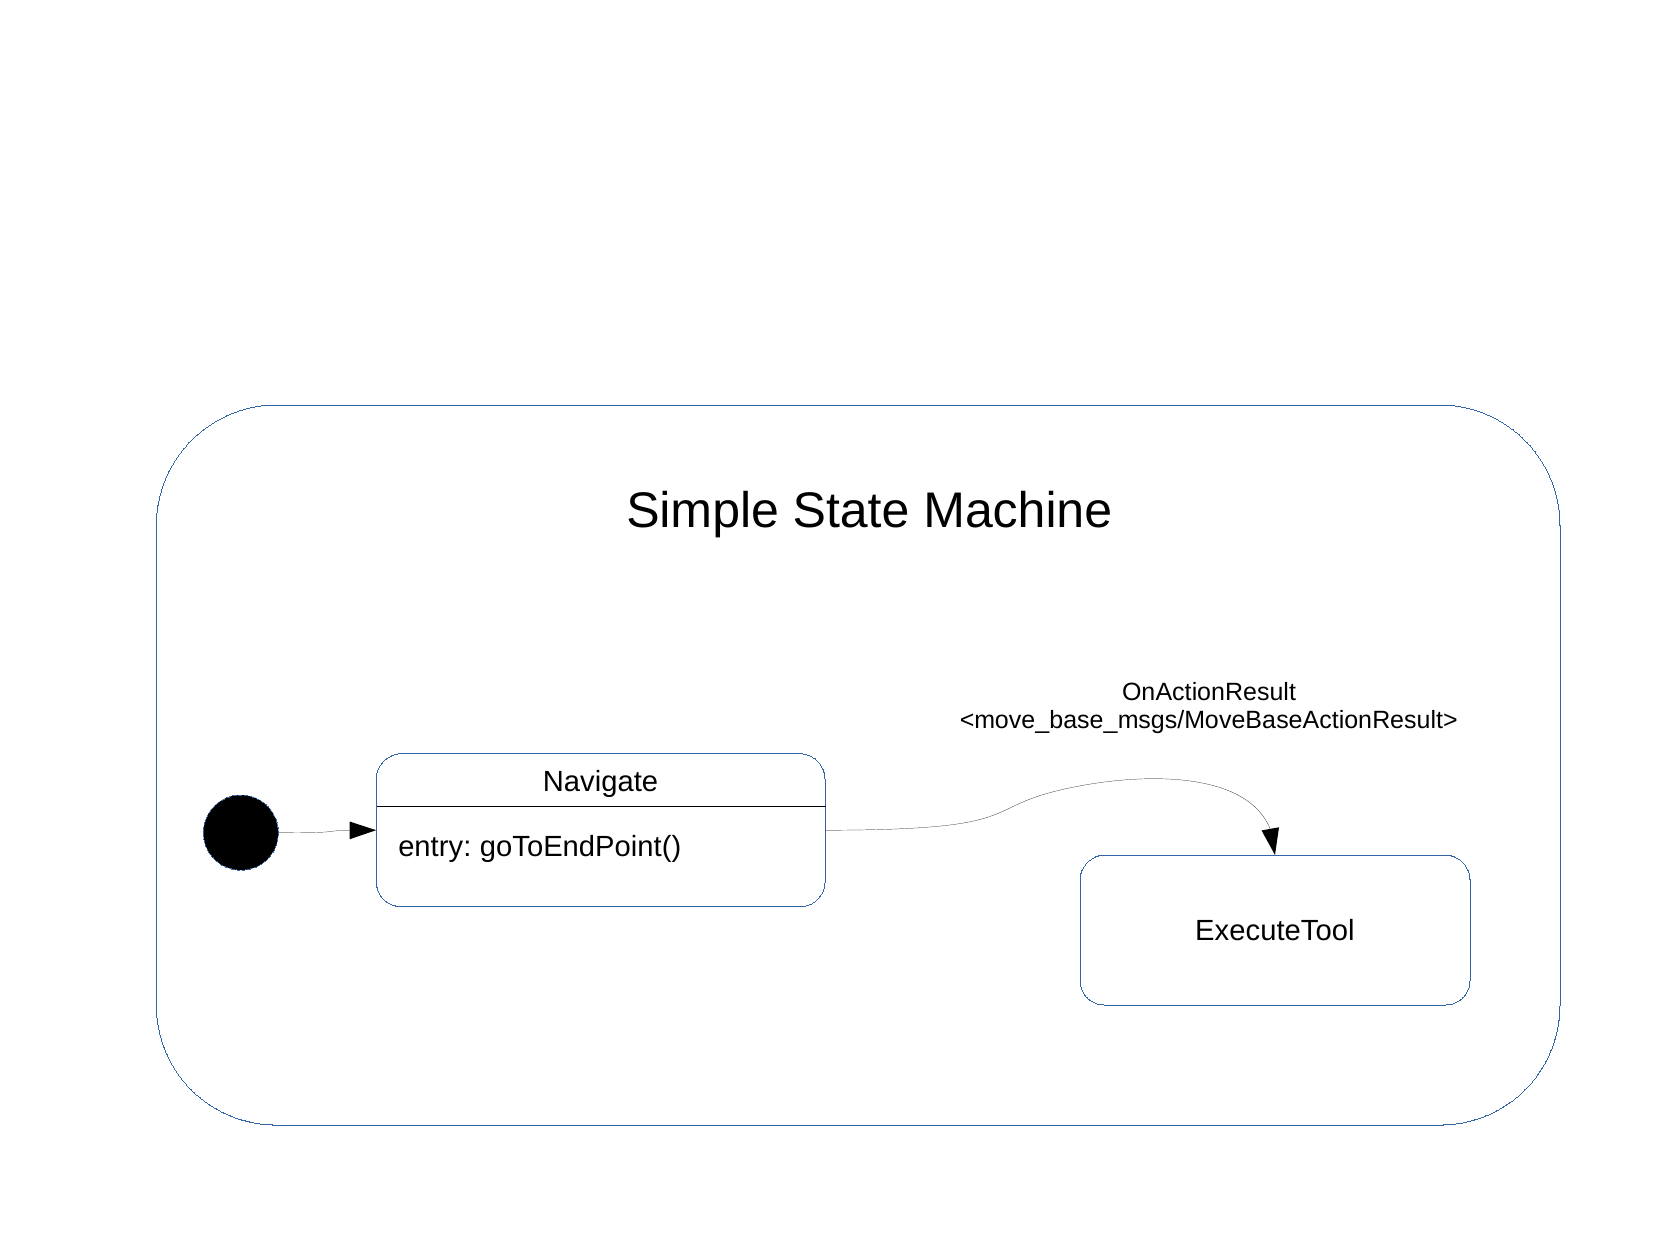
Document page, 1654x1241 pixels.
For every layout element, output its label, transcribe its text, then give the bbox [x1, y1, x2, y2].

text_box Simple State Machine [585, 474, 1154, 676]
text_box [156, 405, 1561, 1126]
text_box ExecuteTool [1080, 855, 1471, 1006]
text_box Navigate entry: goToEndPoint() [376, 753, 826, 907]
text_box OnActionResult <move_base_msgs/MoveBaseActionResult> [945, 670, 1474, 841]
